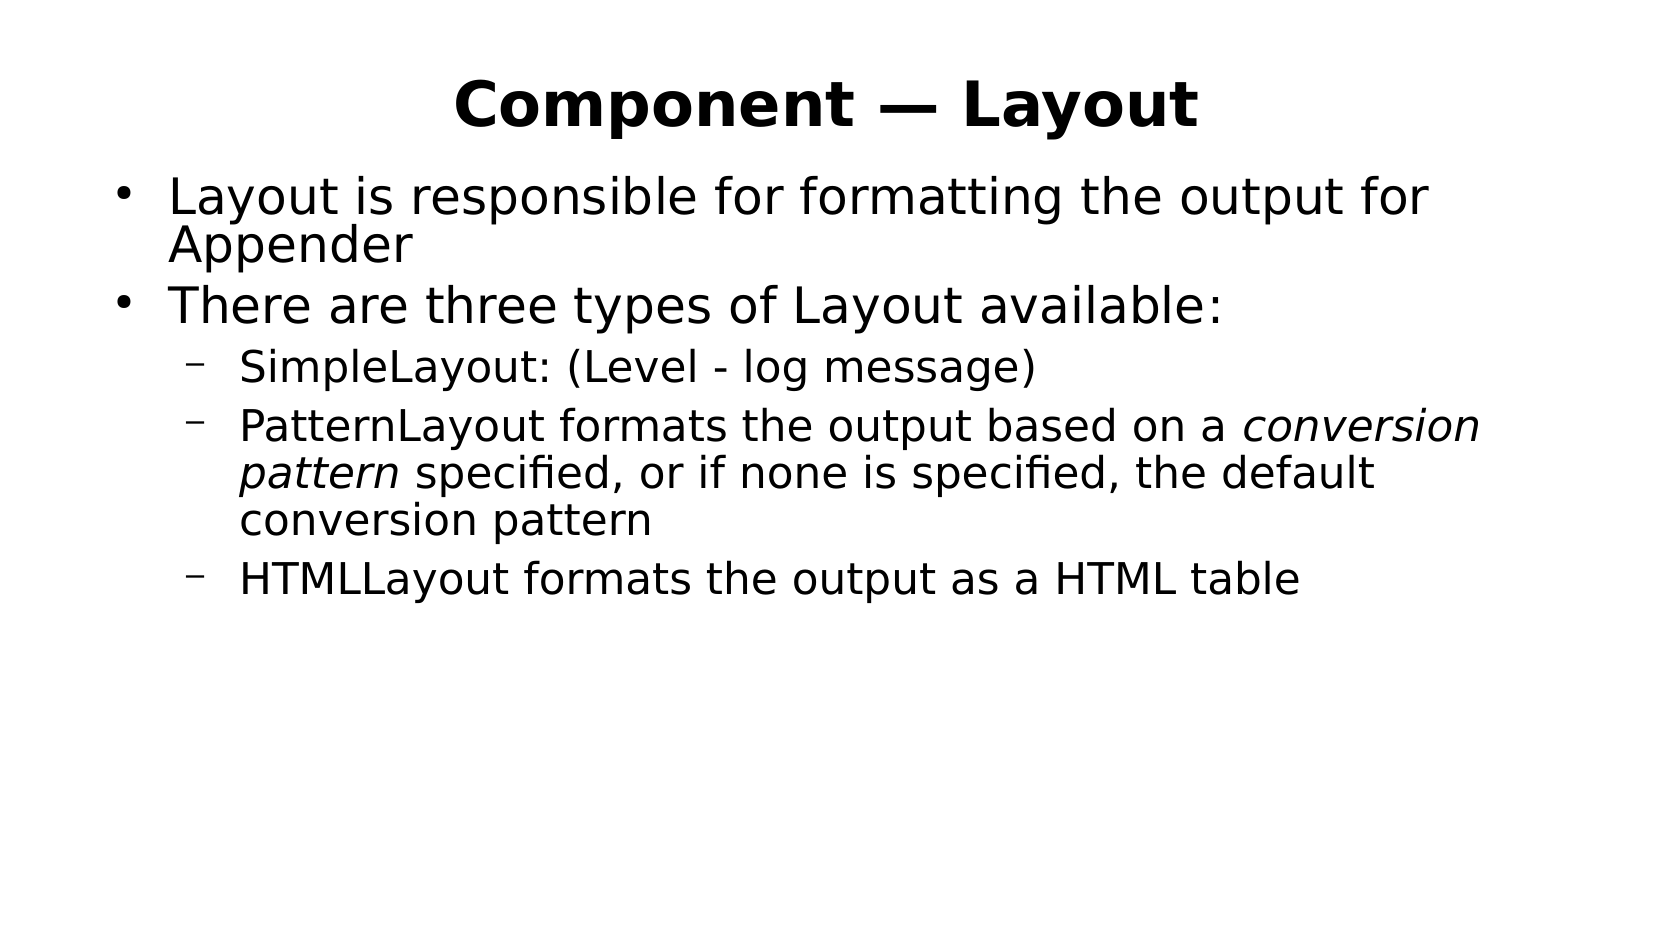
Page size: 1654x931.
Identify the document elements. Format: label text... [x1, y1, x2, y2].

title Component — Layout [82, 36, 1571, 147]
list Layout is responsible for formatting the output for Appender There are three types of Layout available: SimpleLayout: (Level - log message) PatternLayout formats the output based on a conversion pattern specified, or if none is specified, the default conversion pattern HTMLLayout formats the output as a HTML table [82, 168, 1538, 889]
